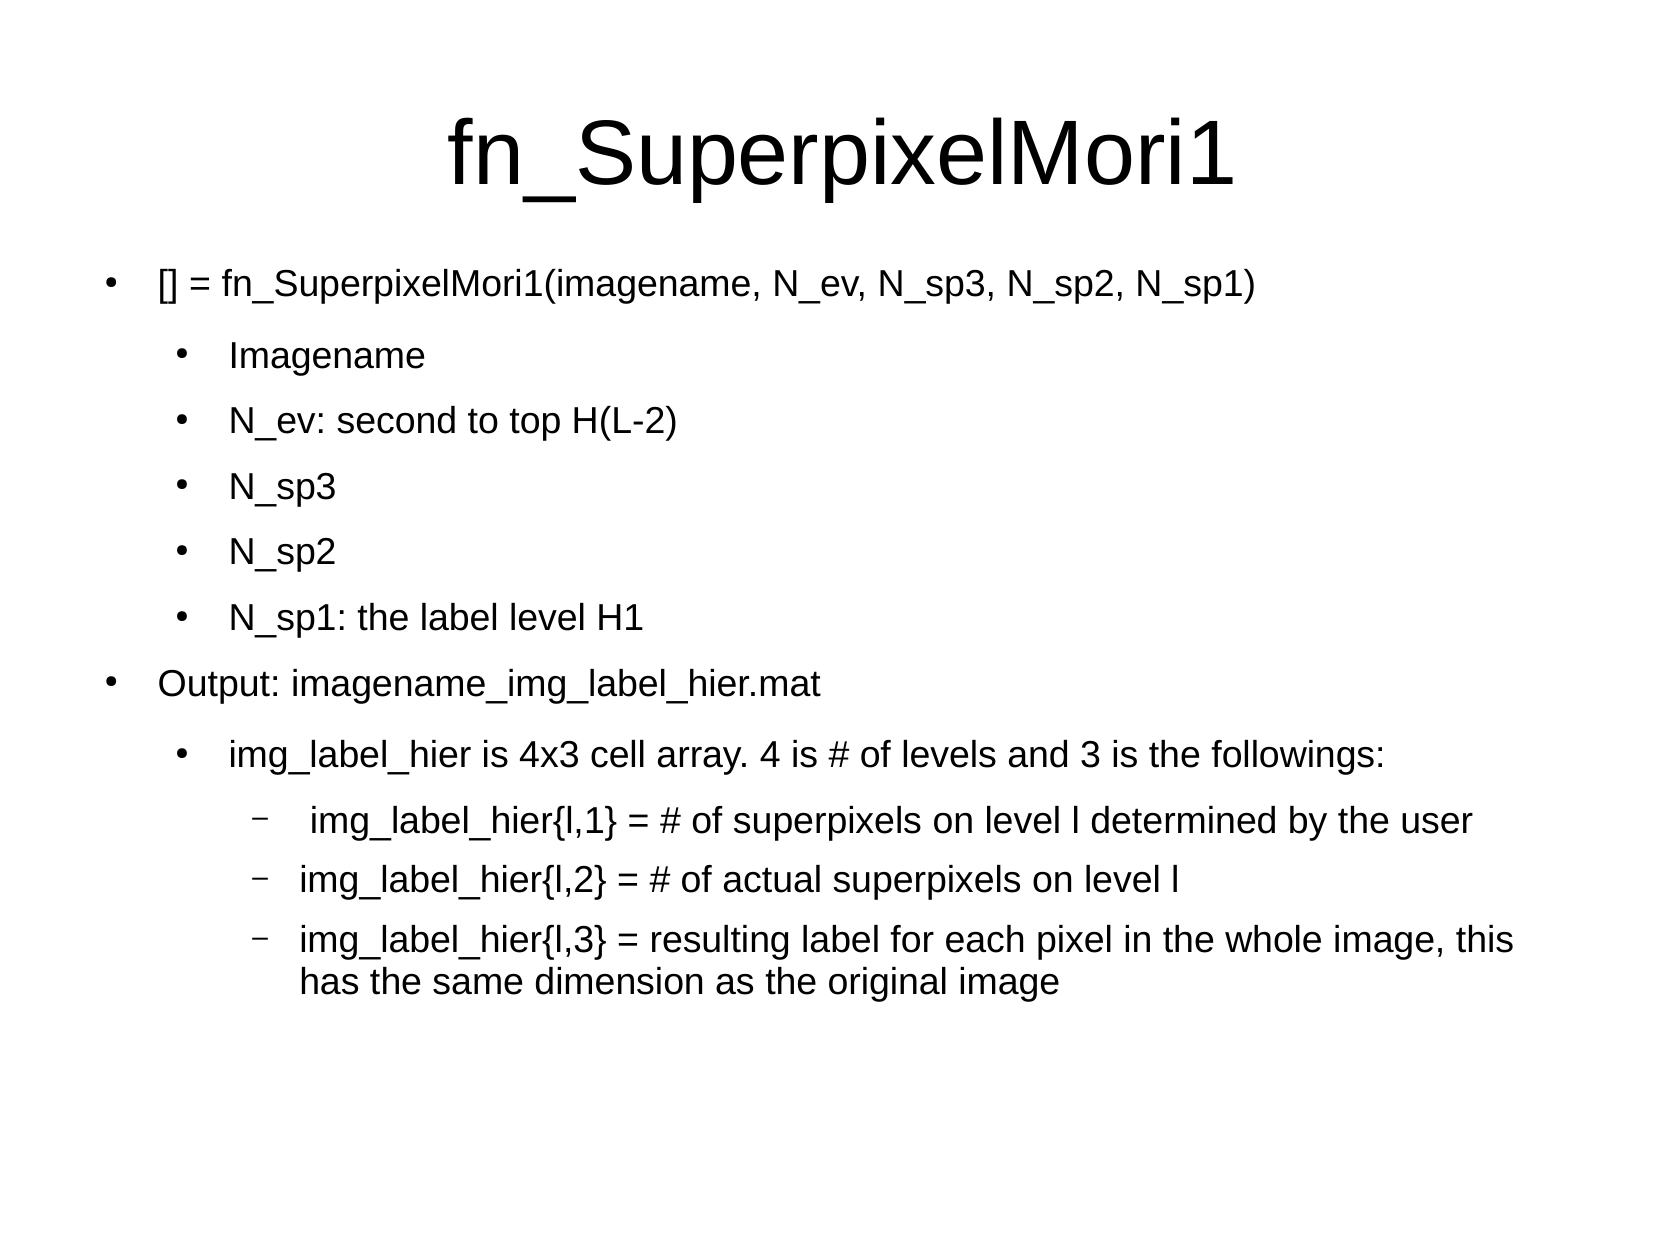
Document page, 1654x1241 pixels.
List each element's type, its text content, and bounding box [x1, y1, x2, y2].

title fn_SuperpixelMori1 [82, 56, 1571, 250]
list [] = fn_SuperpixelMori1(imagename, N_ev, N_sp3, N_sp2, N_sp1) Imagename N_ev: second to top H(L-2) N_sp3 N_sp2 N_sp1: the label level H1 Output: imagename_img_label_hier.mat img_label_hier is 4x3 cell array. 4 is # of levels and 3 is the followings: img_label_hier{l,1} = # of superpixels on level l determined by the user img_label_hier{l,2} = # of actual superpixels on level l img_label_hier{l,3} = resulting label for each pixel in the whole image, this has the same dimension as the original image [86, 262, 1576, 1163]
